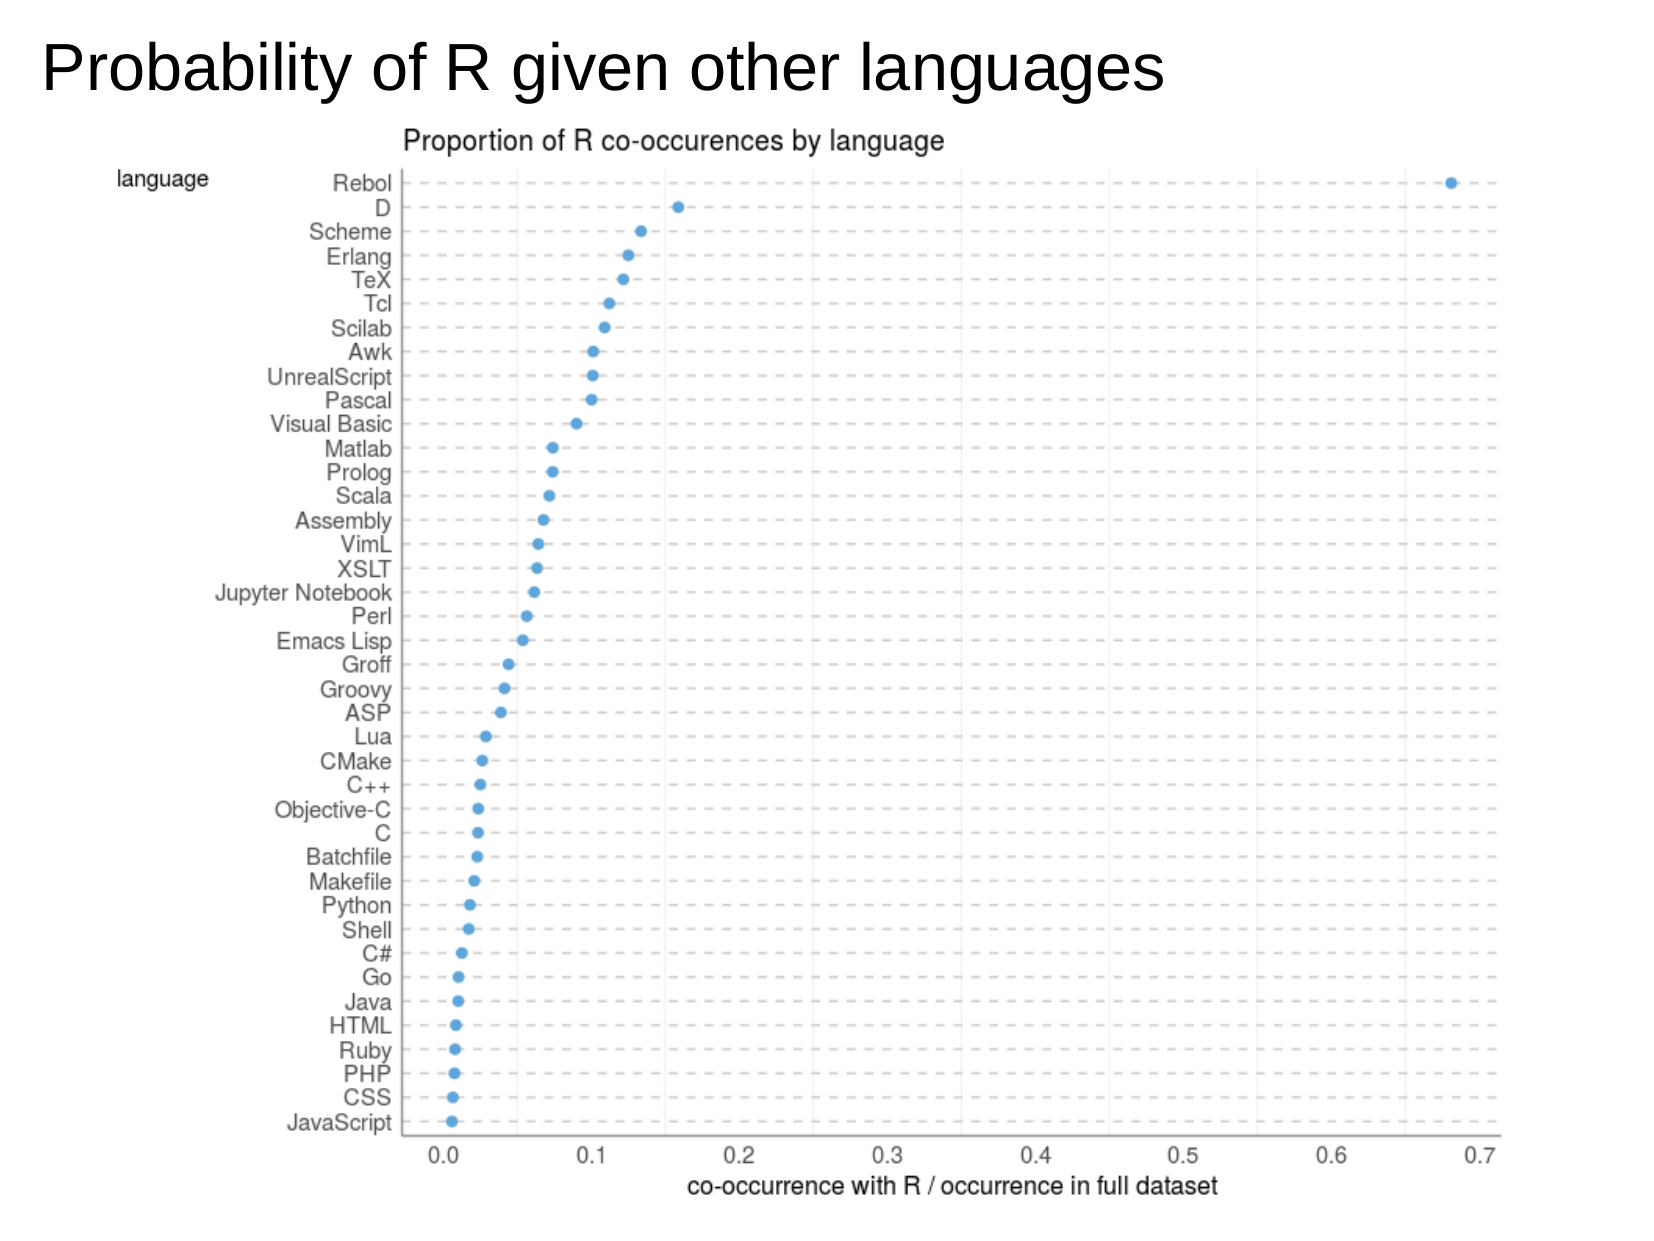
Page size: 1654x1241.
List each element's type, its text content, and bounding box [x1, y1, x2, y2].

picture [106, 118, 1513, 1213]
title Probability of R given other languages [41, 30, 1530, 105]
